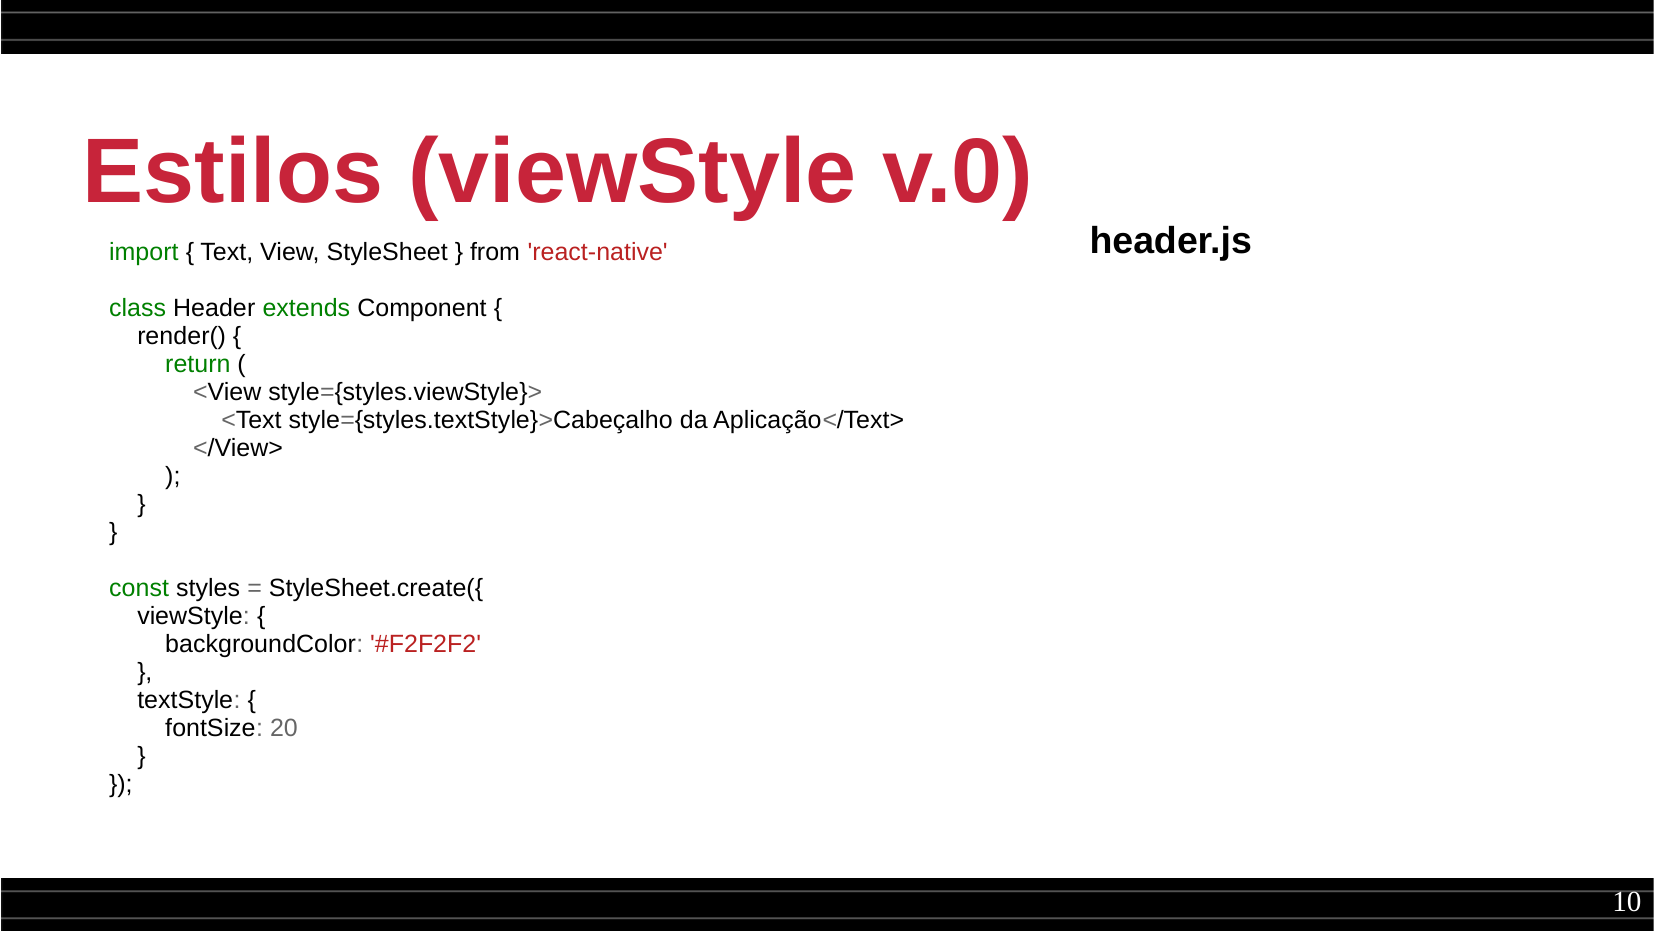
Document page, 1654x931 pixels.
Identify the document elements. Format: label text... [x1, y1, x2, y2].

picture [1, 878, 1654, 931]
picture [1, 0, 1654, 54]
text_box header.js [1074, 212, 1267, 270]
title Estilos (viewStyle v.0) [82, 92, 1571, 249]
text_box import { Text, View, StyleSheet } from 'react-native' class Header extends Component { render() { return ( <View style={styles.viewStyle}> <Text style={styles.textStyle}>Cabeçalho da Aplicação</Text> </View> ); } } const styles = StyleSheet.create({ viewStyle: { backgroundColor: '#F2F2F2' }, textStyle: { fontSize: 20 } }); [94, 230, 1406, 805]
